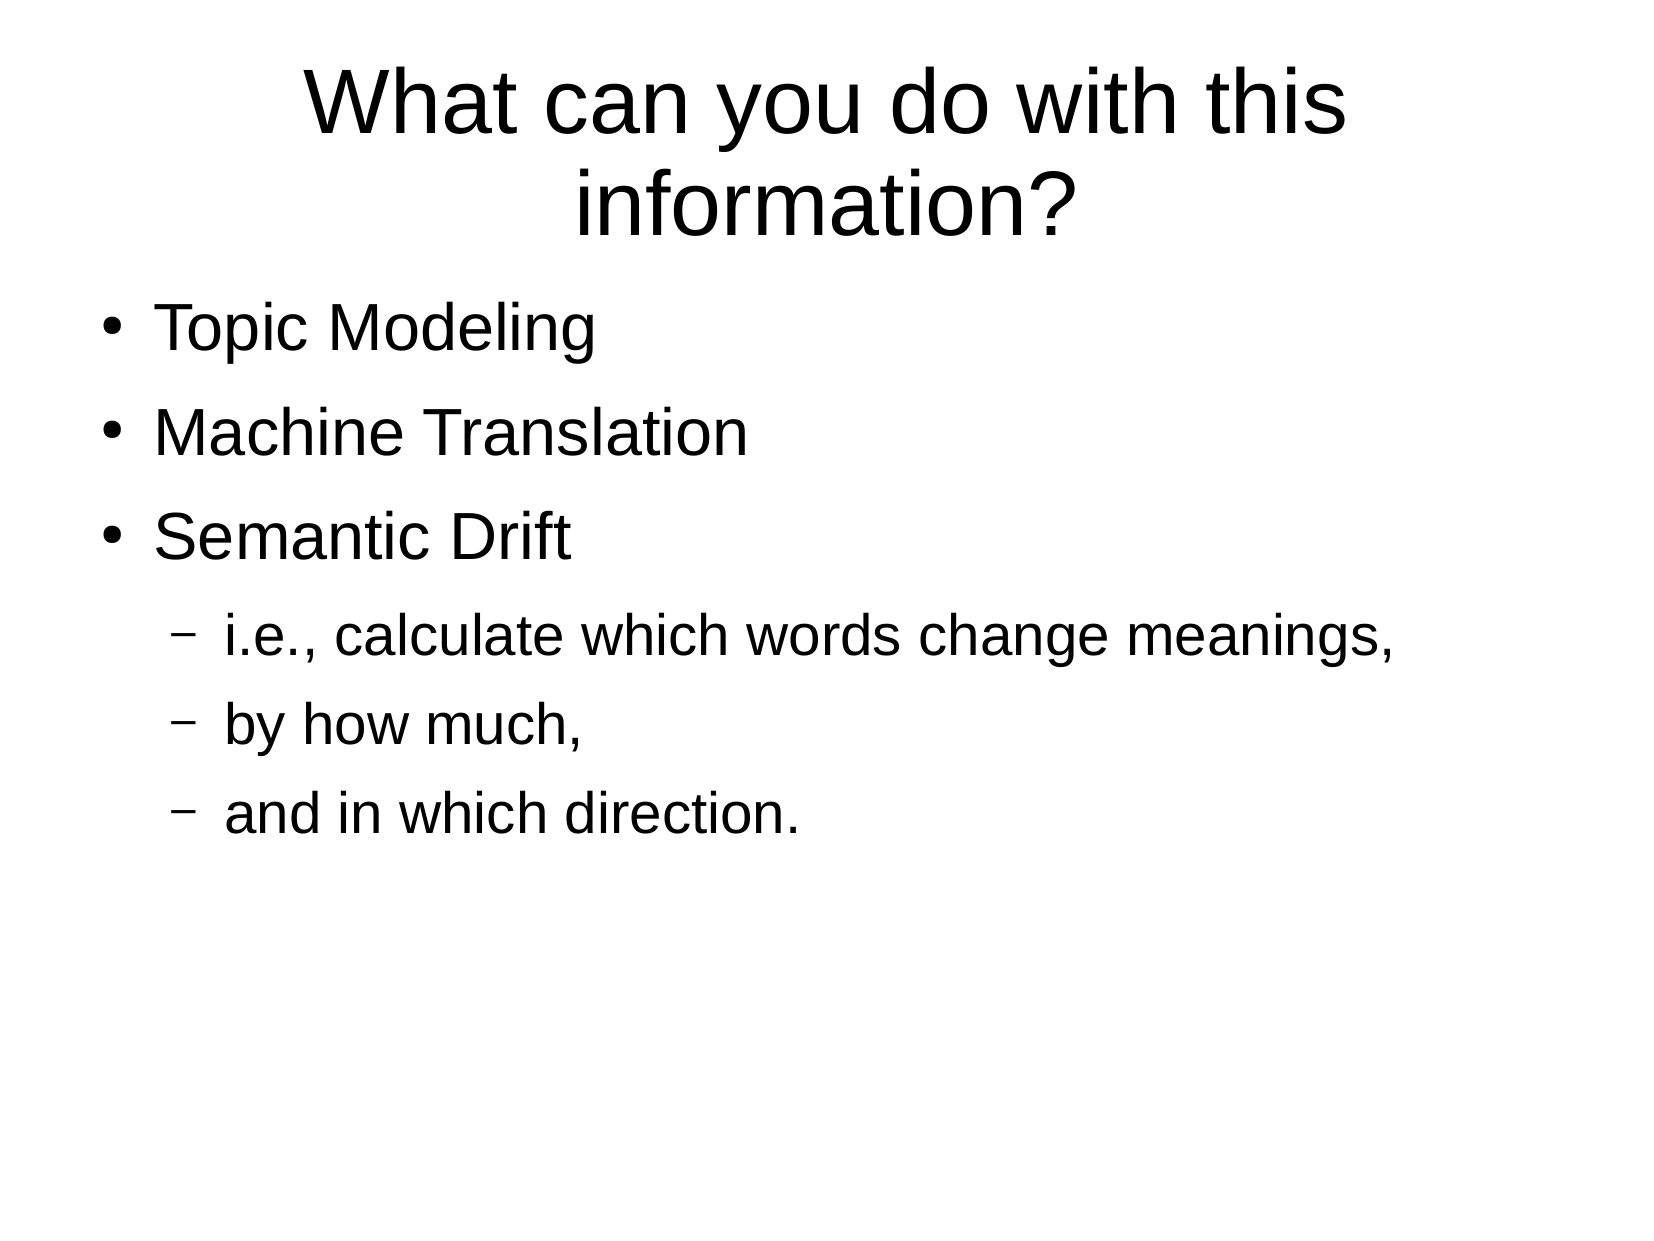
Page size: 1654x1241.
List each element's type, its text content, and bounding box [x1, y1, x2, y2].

list Topic Modeling Machine Translation Semantic Drift i.e., calculate which words change meanings, by how much, and in which direction. [82, 290, 1571, 1010]
title What can you do with this information? [82, 49, 1571, 257]
